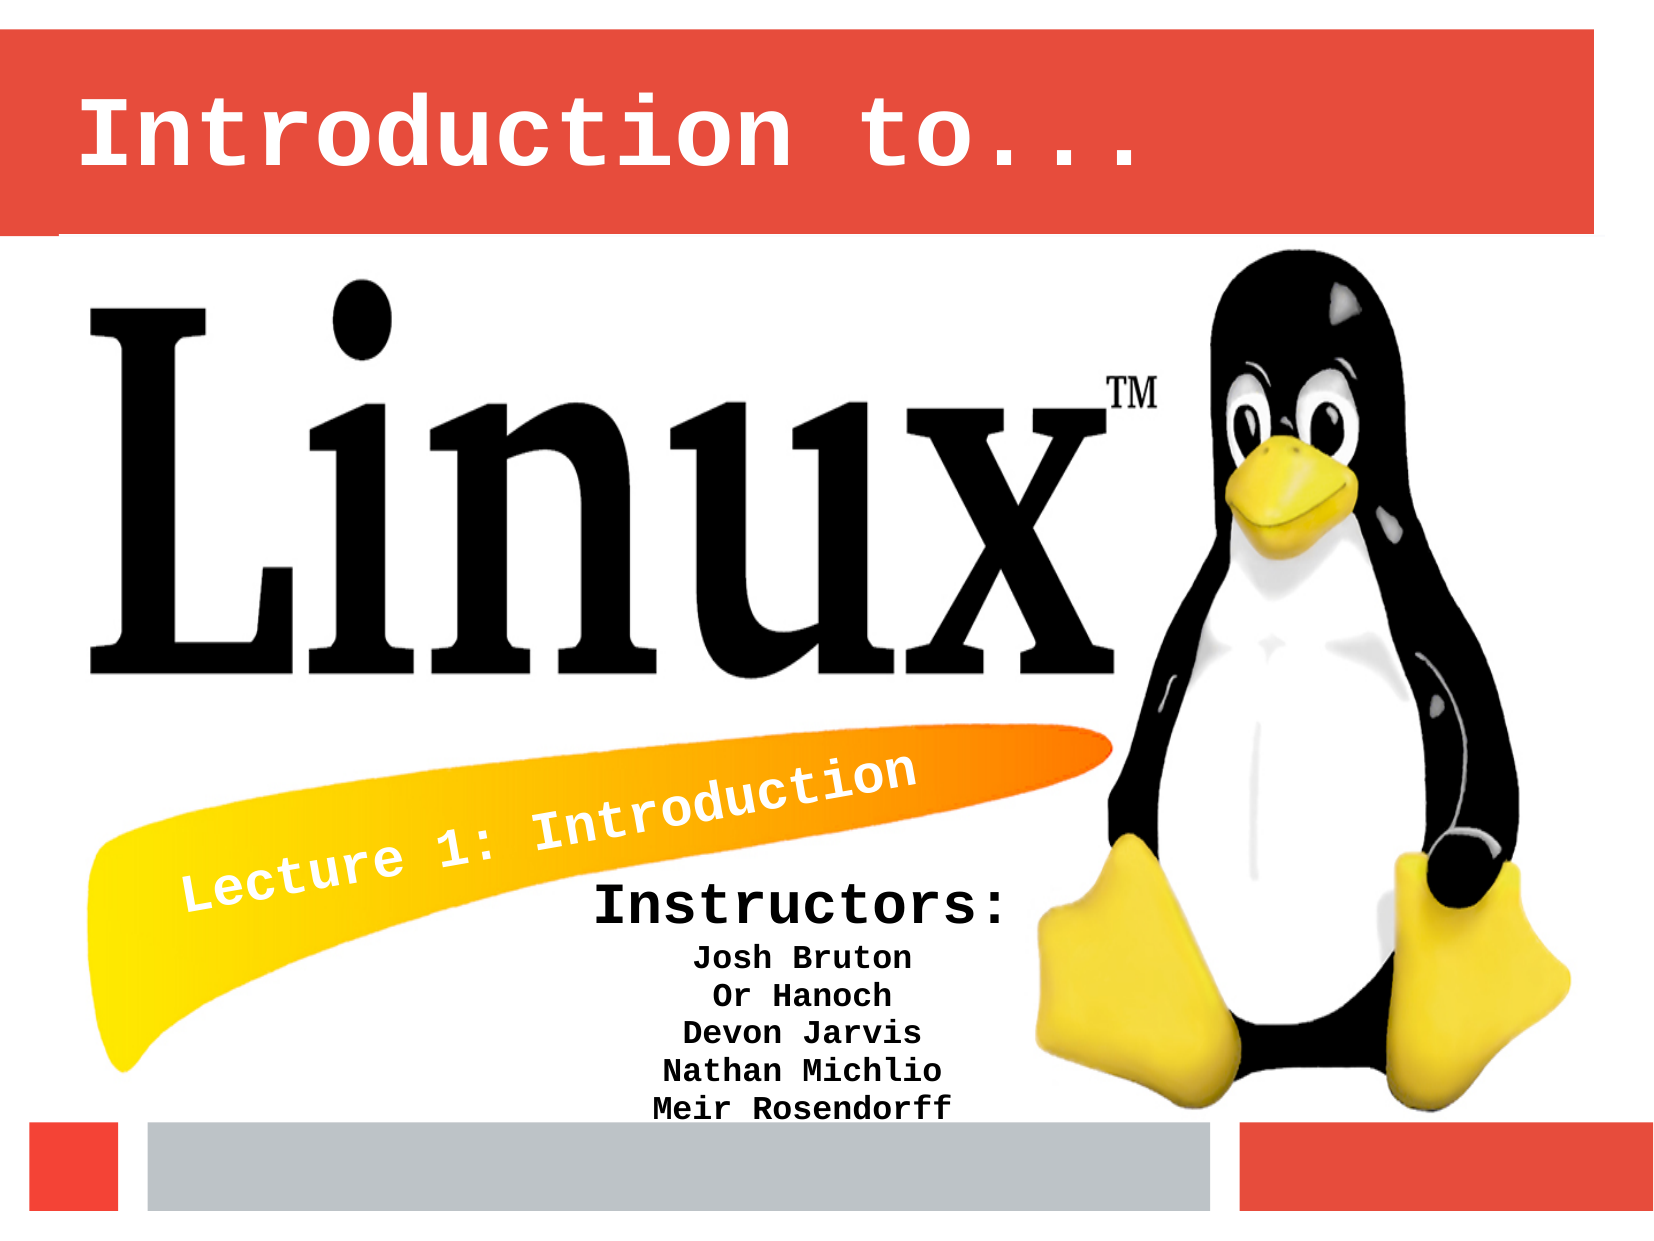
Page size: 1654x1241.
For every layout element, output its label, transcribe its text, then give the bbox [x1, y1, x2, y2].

picture [58, 234, 1606, 1120]
text_box Introduction to... [60, 75, 1366, 317]
text_box Lecture 1: Introduction [159, 663, 1322, 1012]
text_box Instructors: Josh Bruton Or Hanoch Devon Jarvis Nathan Michlio Meir Rosendorff [570, 867, 1036, 1137]
